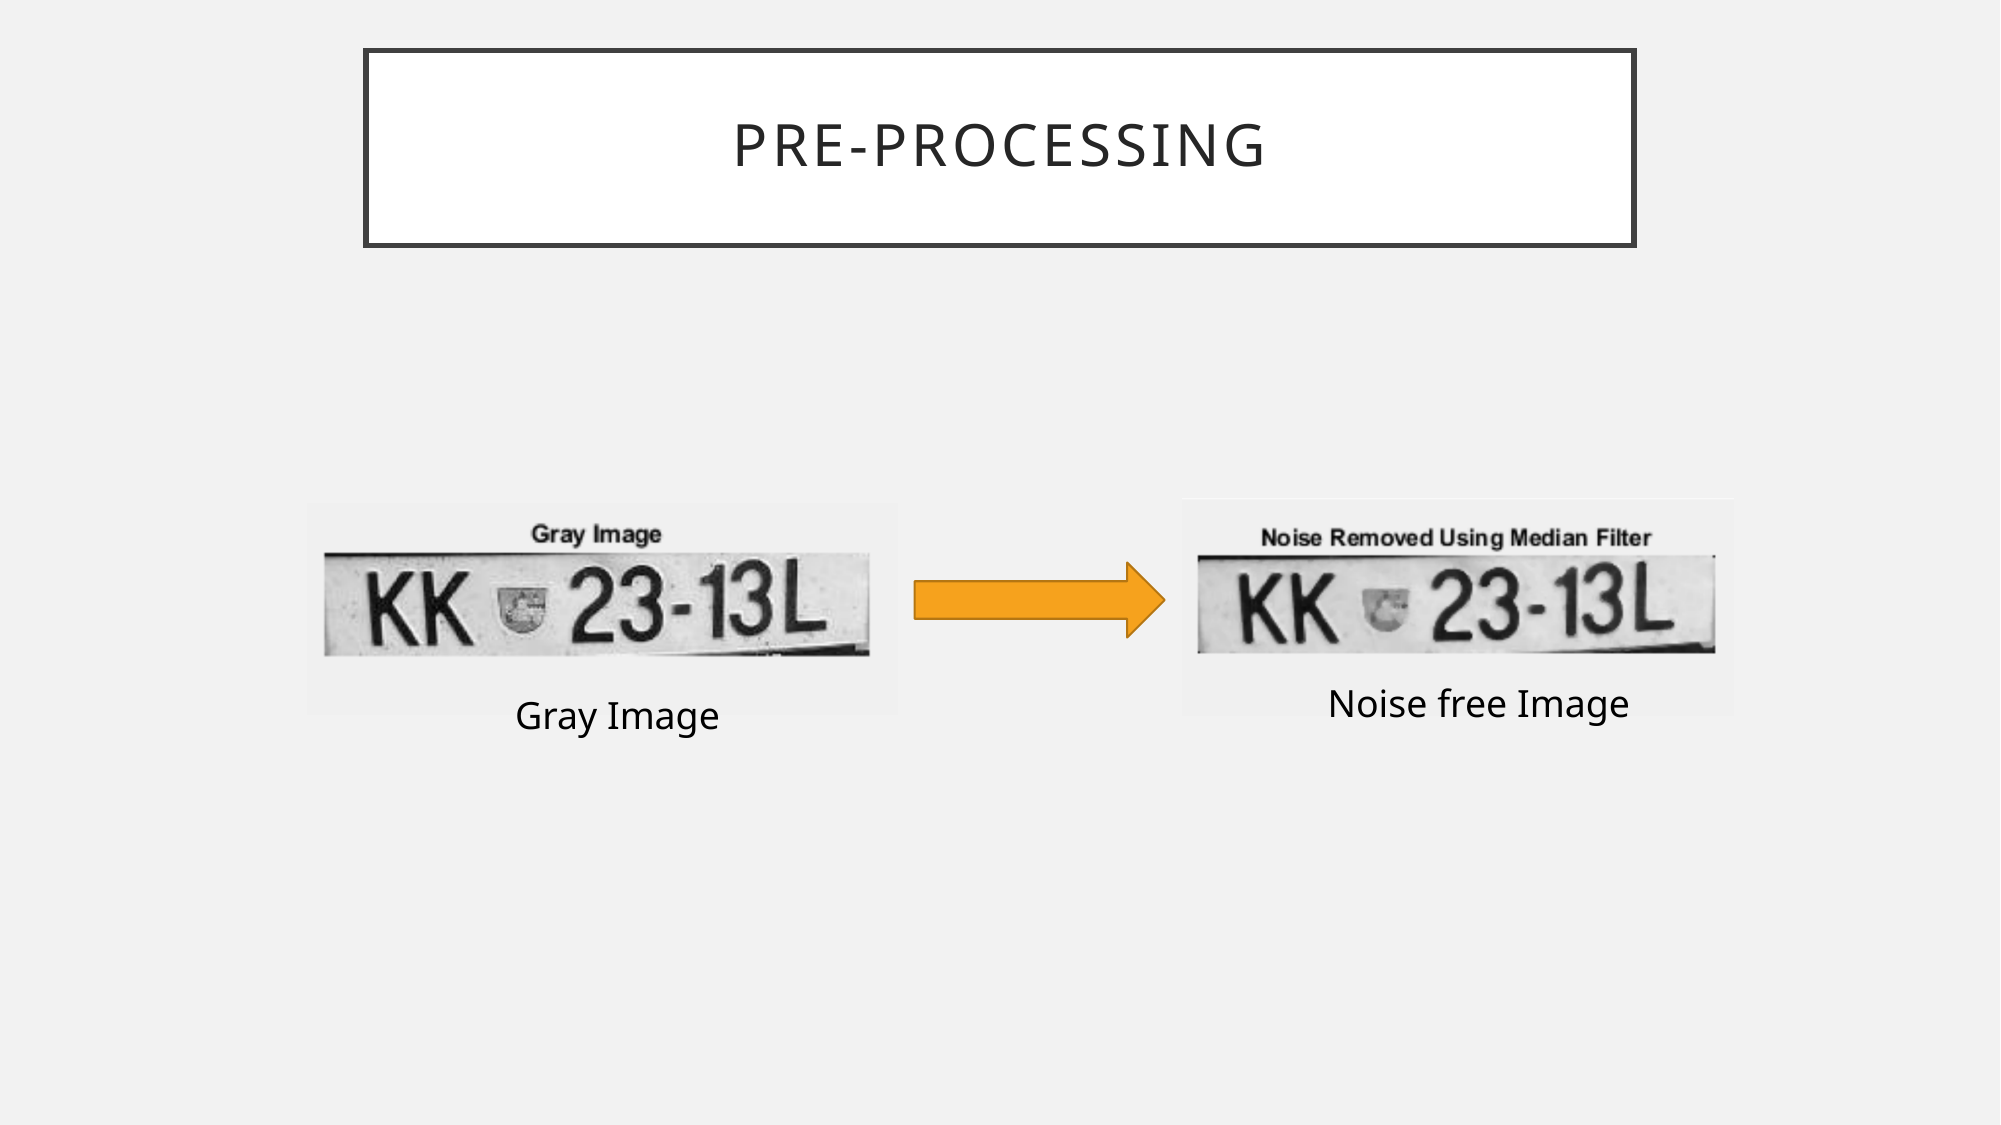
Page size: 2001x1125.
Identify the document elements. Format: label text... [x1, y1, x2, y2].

text_box [914, 562, 1165, 638]
text_box Gray Image [500, 684, 705, 745]
text_box Noise free Image [1312, 672, 1604, 734]
picture [1182, 498, 1734, 716]
picture [307, 503, 898, 715]
title Pre-processing [366, 50, 1634, 246]
picture [1614, 699, 1624, 705]
